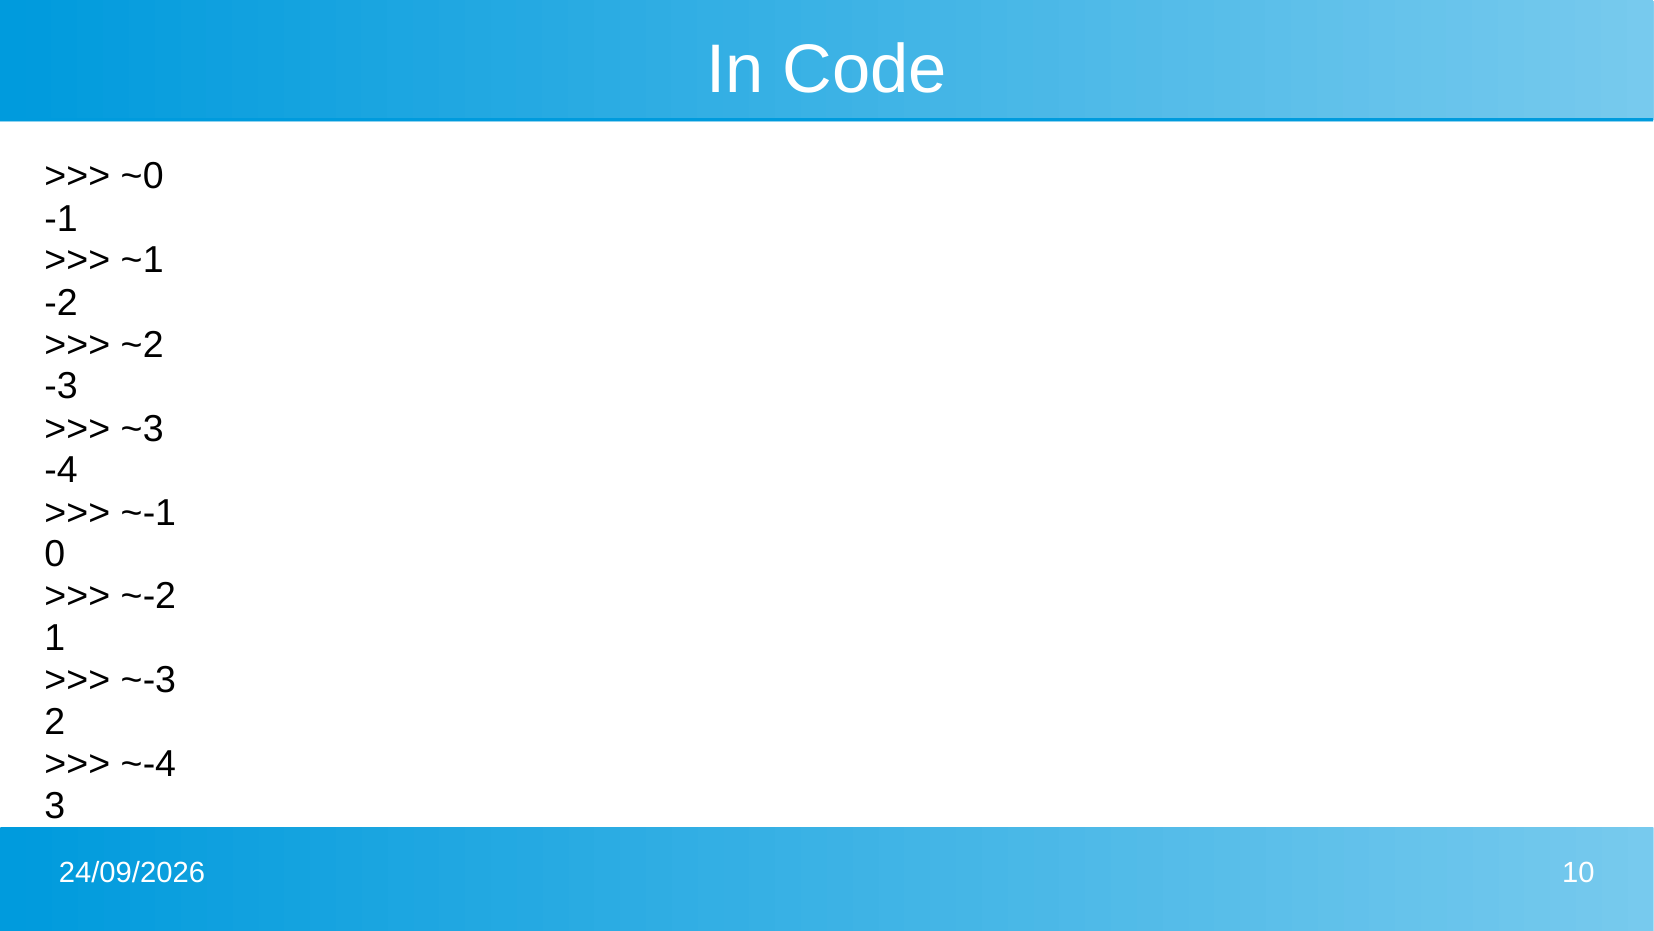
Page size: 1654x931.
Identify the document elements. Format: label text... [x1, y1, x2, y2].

text_box >>> ~0 -1 >>> ~1 -2 >>> ~2 -3 >>> ~3 -4 >>> ~-1 0 >>> ~-2 1 >>> ~-3 2 >>> ~-4 3 [29, 147, 562, 877]
title In Code [59, 29, 1595, 108]
